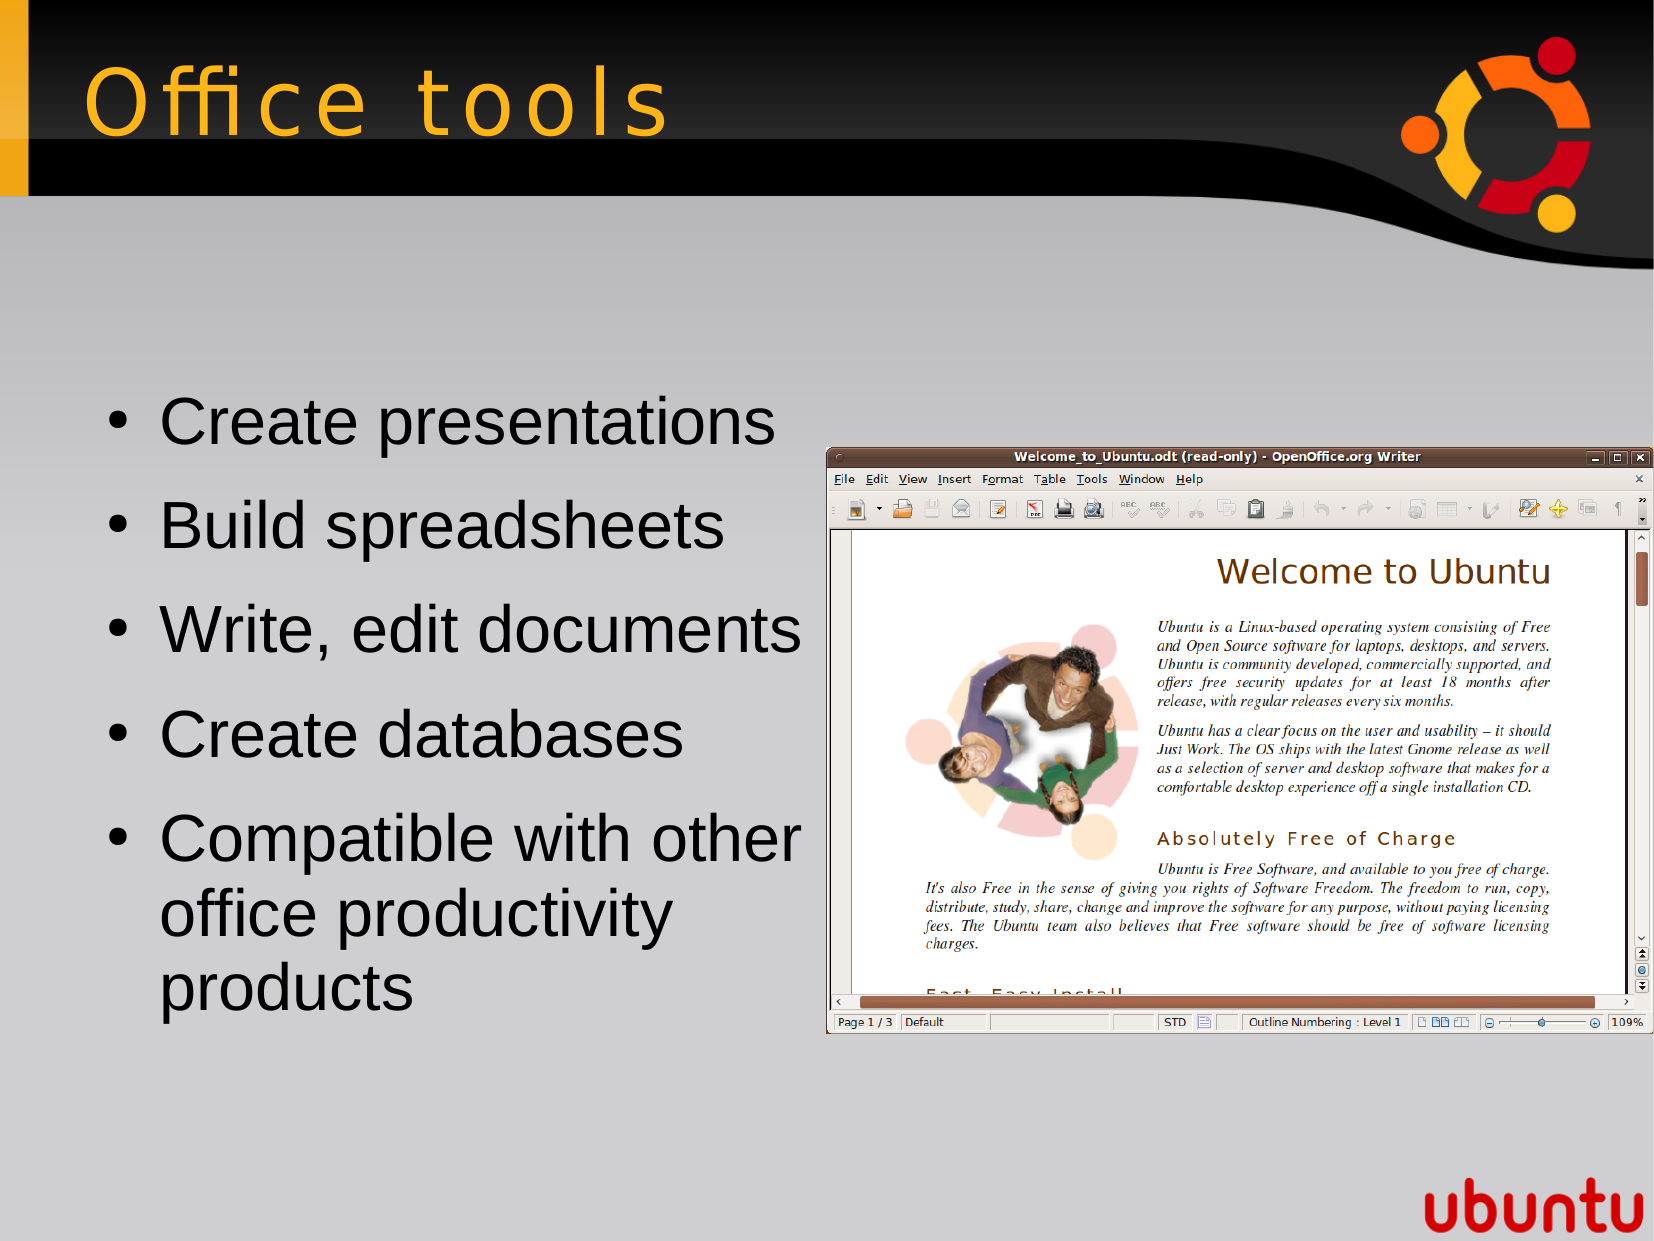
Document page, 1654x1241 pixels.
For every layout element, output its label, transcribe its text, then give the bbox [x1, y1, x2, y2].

list Create presentations Build spreadsheets Write, edit documents Create databases Compatible with other office productivity products [88, 383, 827, 1143]
title Office tools [82, 0, 1654, 208]
picture [0, 0, 1654, 1241]
